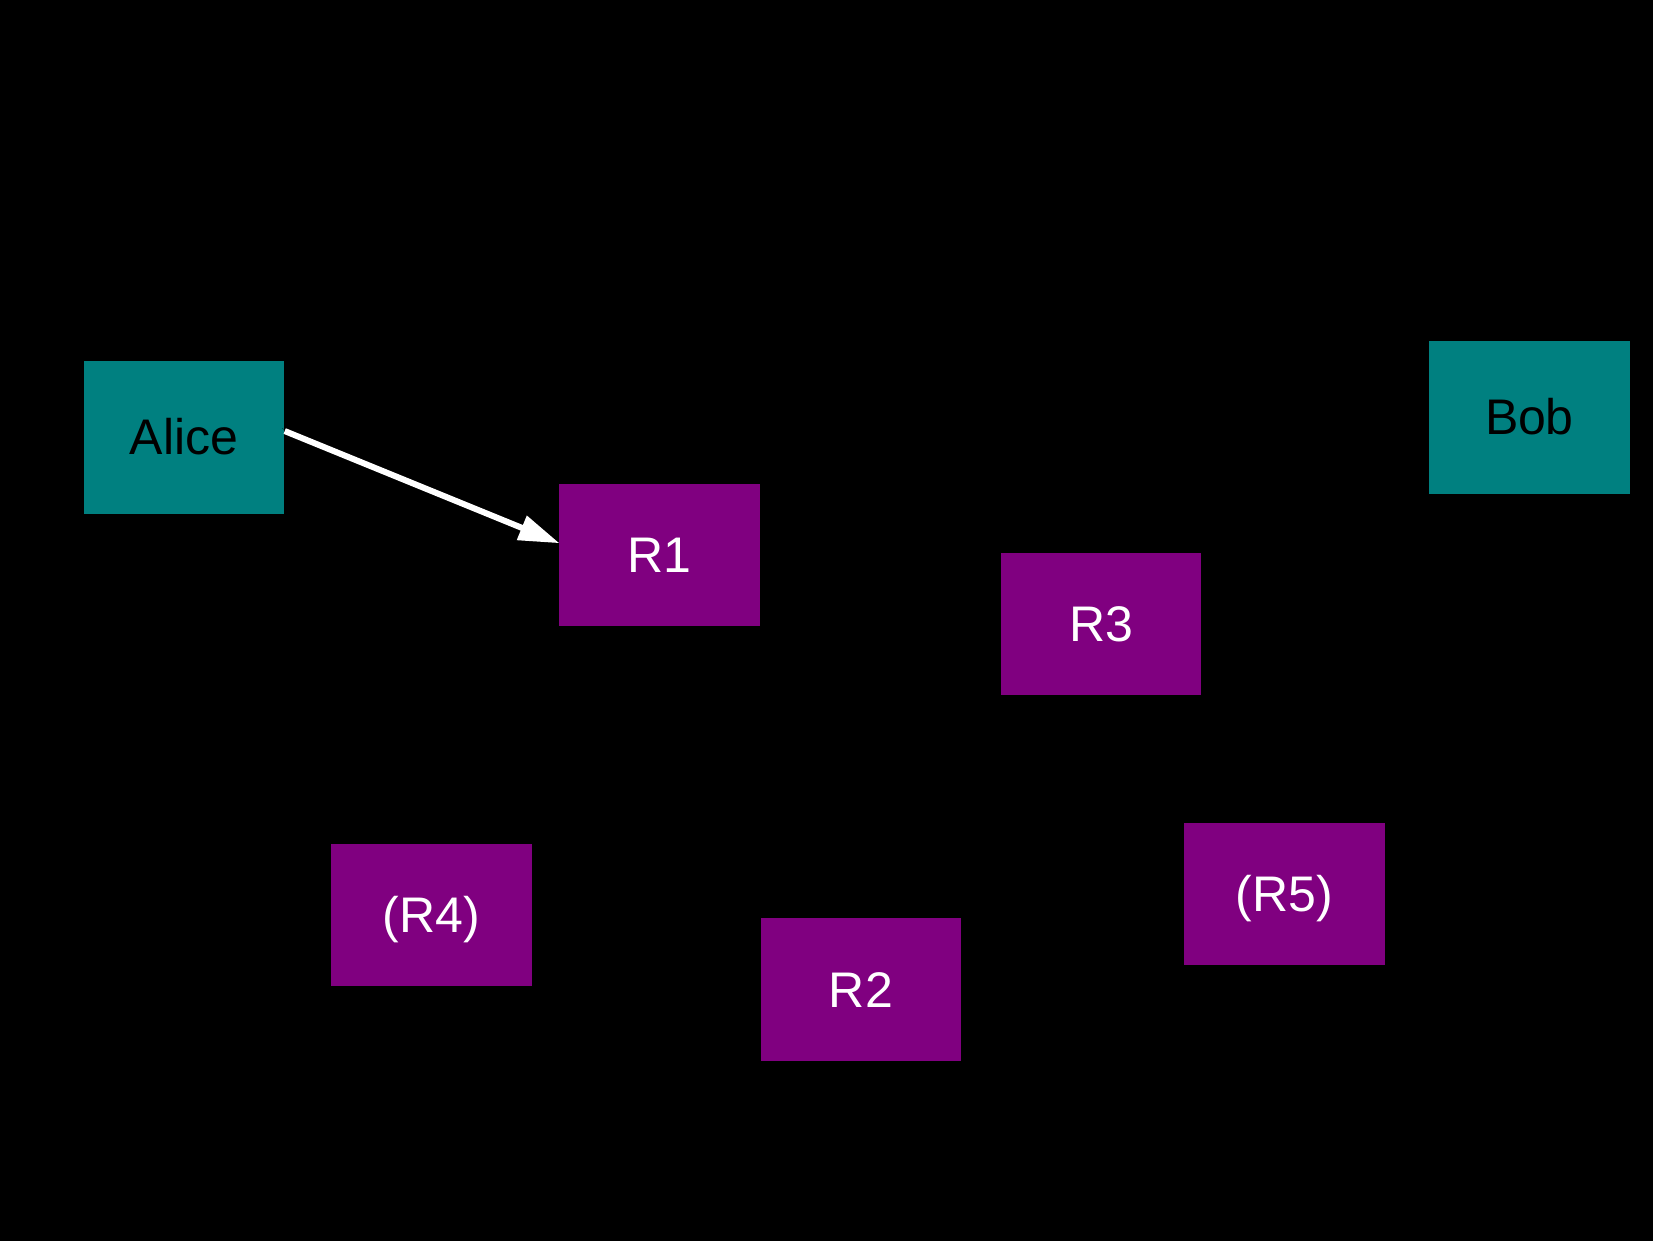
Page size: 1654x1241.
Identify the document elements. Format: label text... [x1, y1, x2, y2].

text_box Alice [83, 360, 285, 515]
text_box (R5) [1183, 822, 1386, 966]
text_box R1 [558, 483, 761, 627]
text_box R3 [1000, 552, 1202, 696]
text_box Bob [1428, 340, 1631, 495]
text_box (R4) [330, 843, 533, 987]
text_box R2 [760, 917, 962, 1062]
